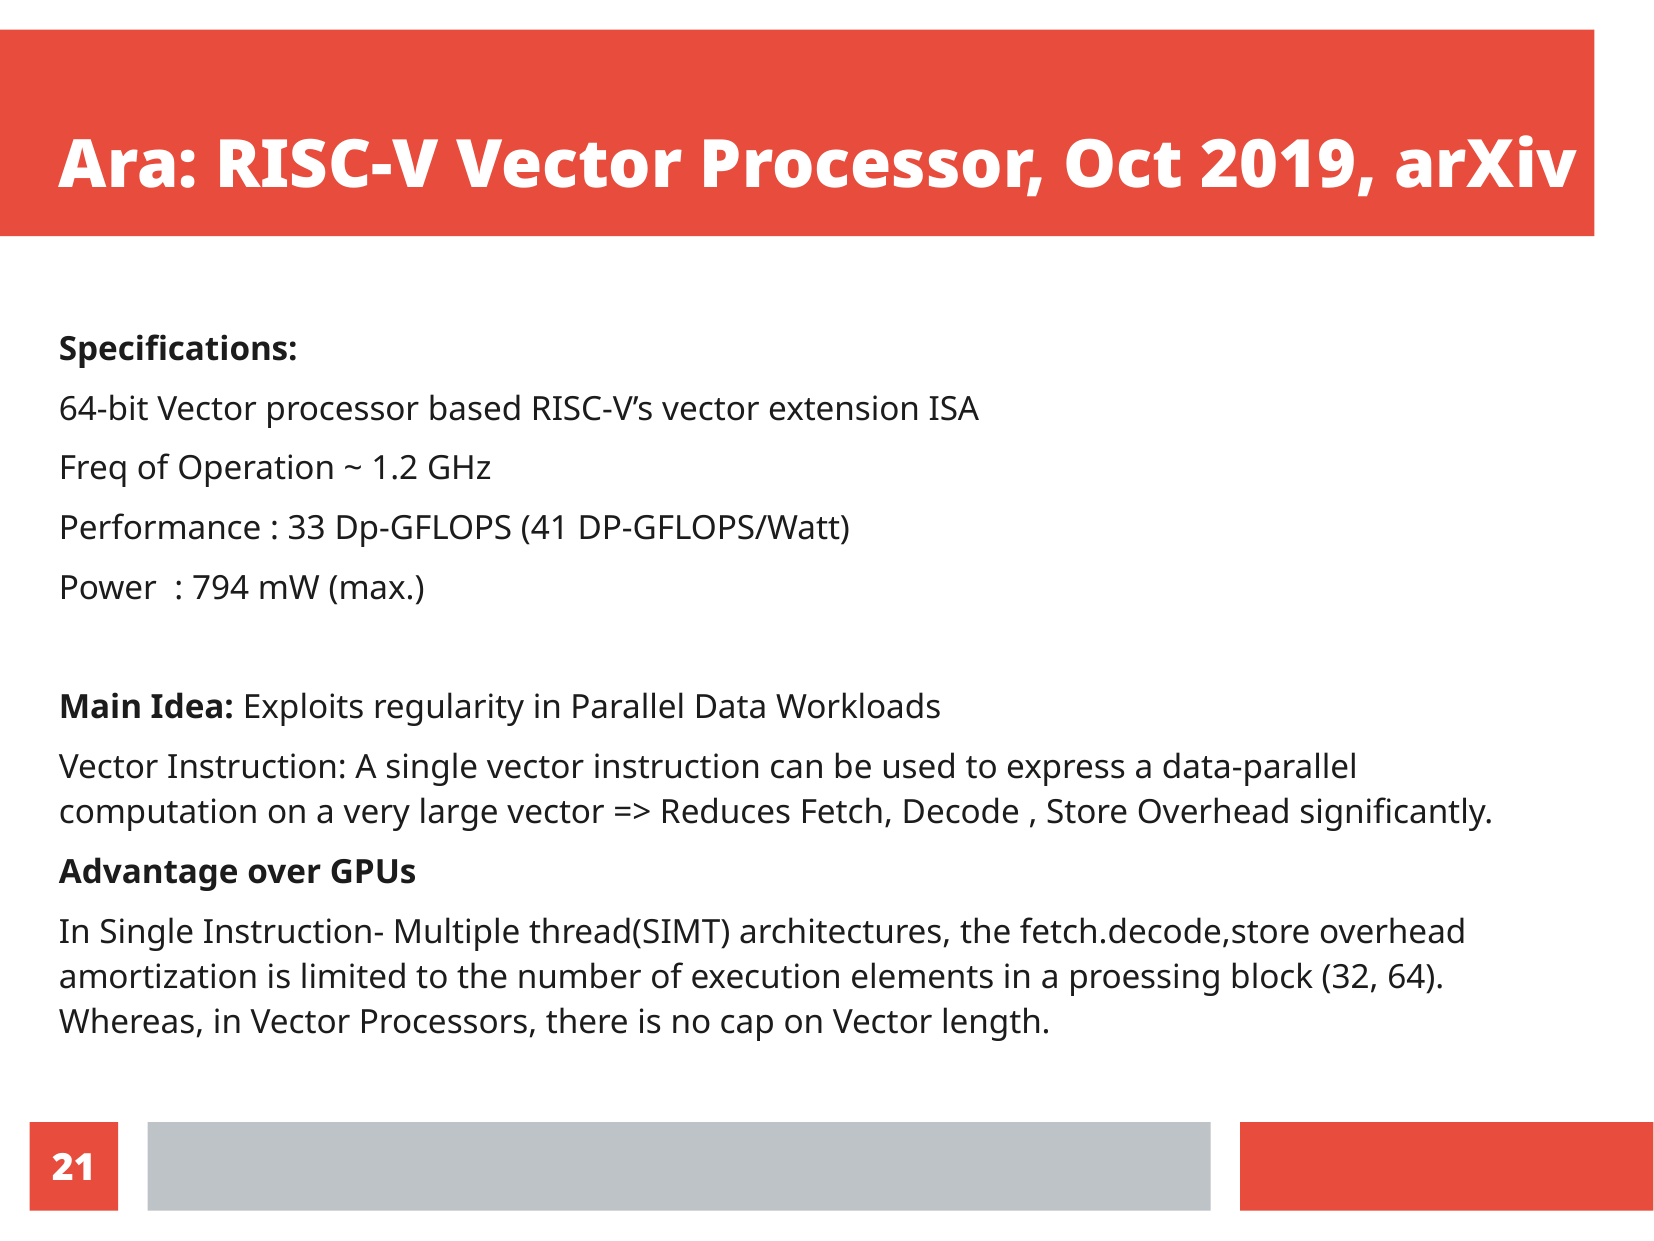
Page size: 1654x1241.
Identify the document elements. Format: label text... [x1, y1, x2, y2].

title Ara: RISC-V Vector Processor, Oct 2019, arXiv [59, 59, 1595, 207]
list Specifications: 64-bit Vector processor based RISC-V’s vector extension ISA Freq of Operation ~ 1.2 GHz Performance : 33 Dp-GFLOPS (41 DP-GFLOPS/Watt) Power : 794 mW (max.) Main Idea: Exploits regularity in Parallel Data Workloads Vector Instruction: A single vector instruction can be used to express a data-parallel computation on a very large vector => Reduces Fetch, Decode , Store Overhead significantly. Advantage over GPUs In Single Instruction- Multiple thread(SIMT) architectures, the fetch.decode,store overhead amortization is limited to the number of execution elements in a proessing block (32, 64). Whereas, in Vector Processors, there is no cap on Vector length. [59, 324, 1565, 1093]
